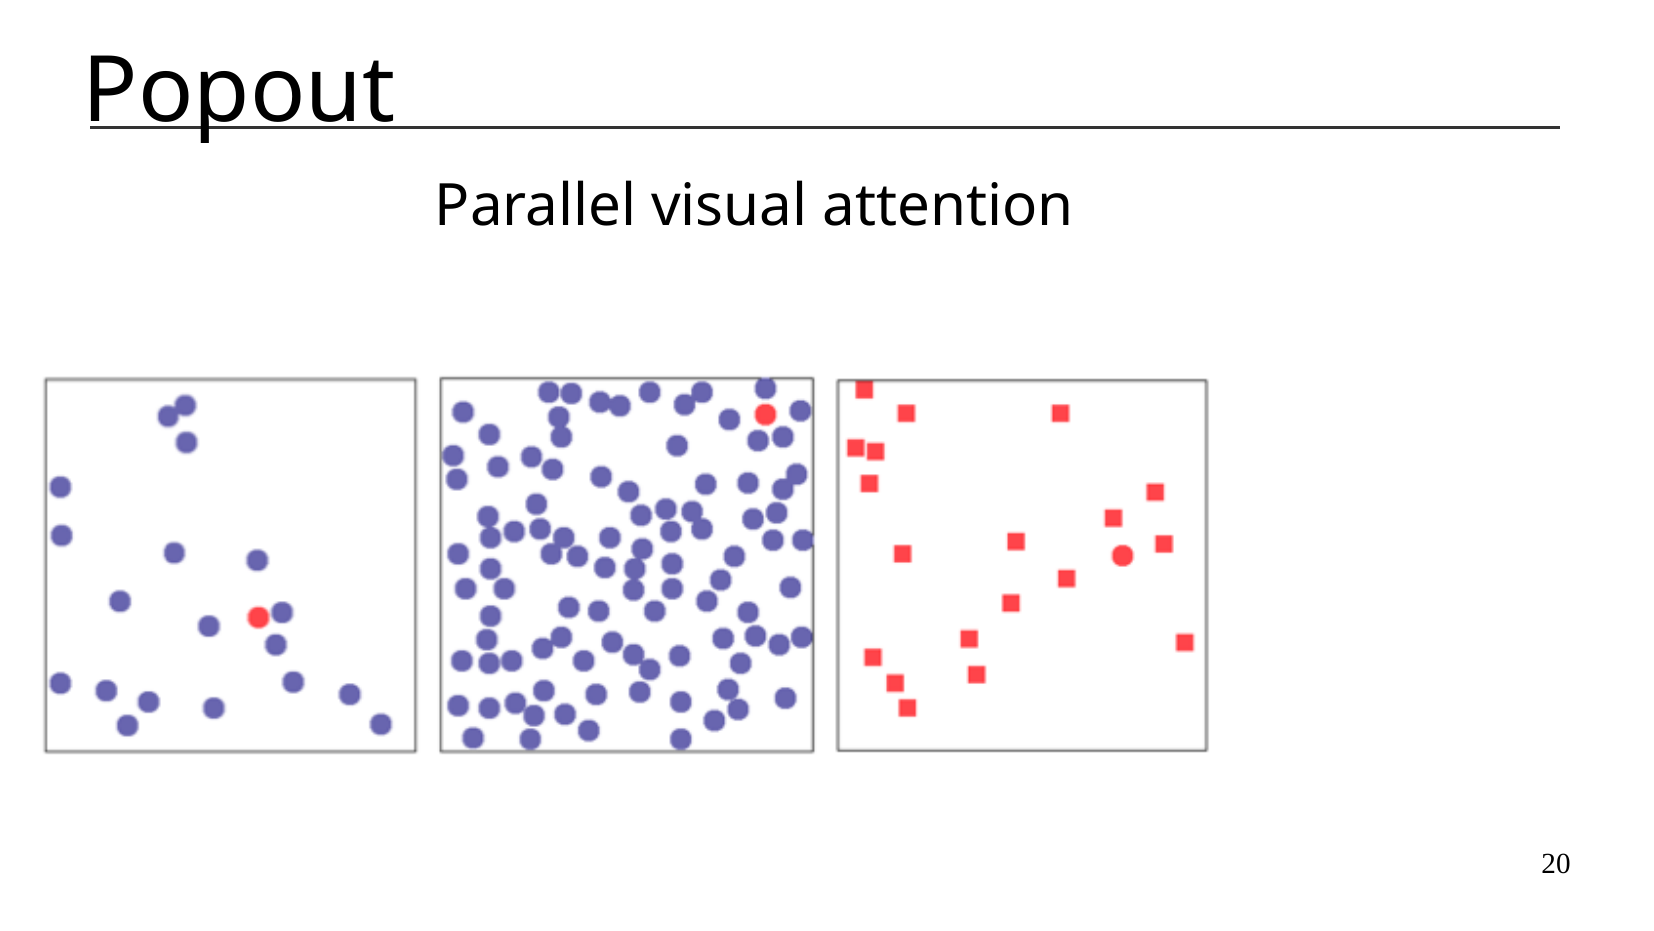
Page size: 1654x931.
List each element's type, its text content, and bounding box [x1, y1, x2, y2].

text_box Parallel visual attention [420, 155, 1120, 242]
picture [32, 360, 1215, 766]
title Popout [82, 32, 1571, 140]
